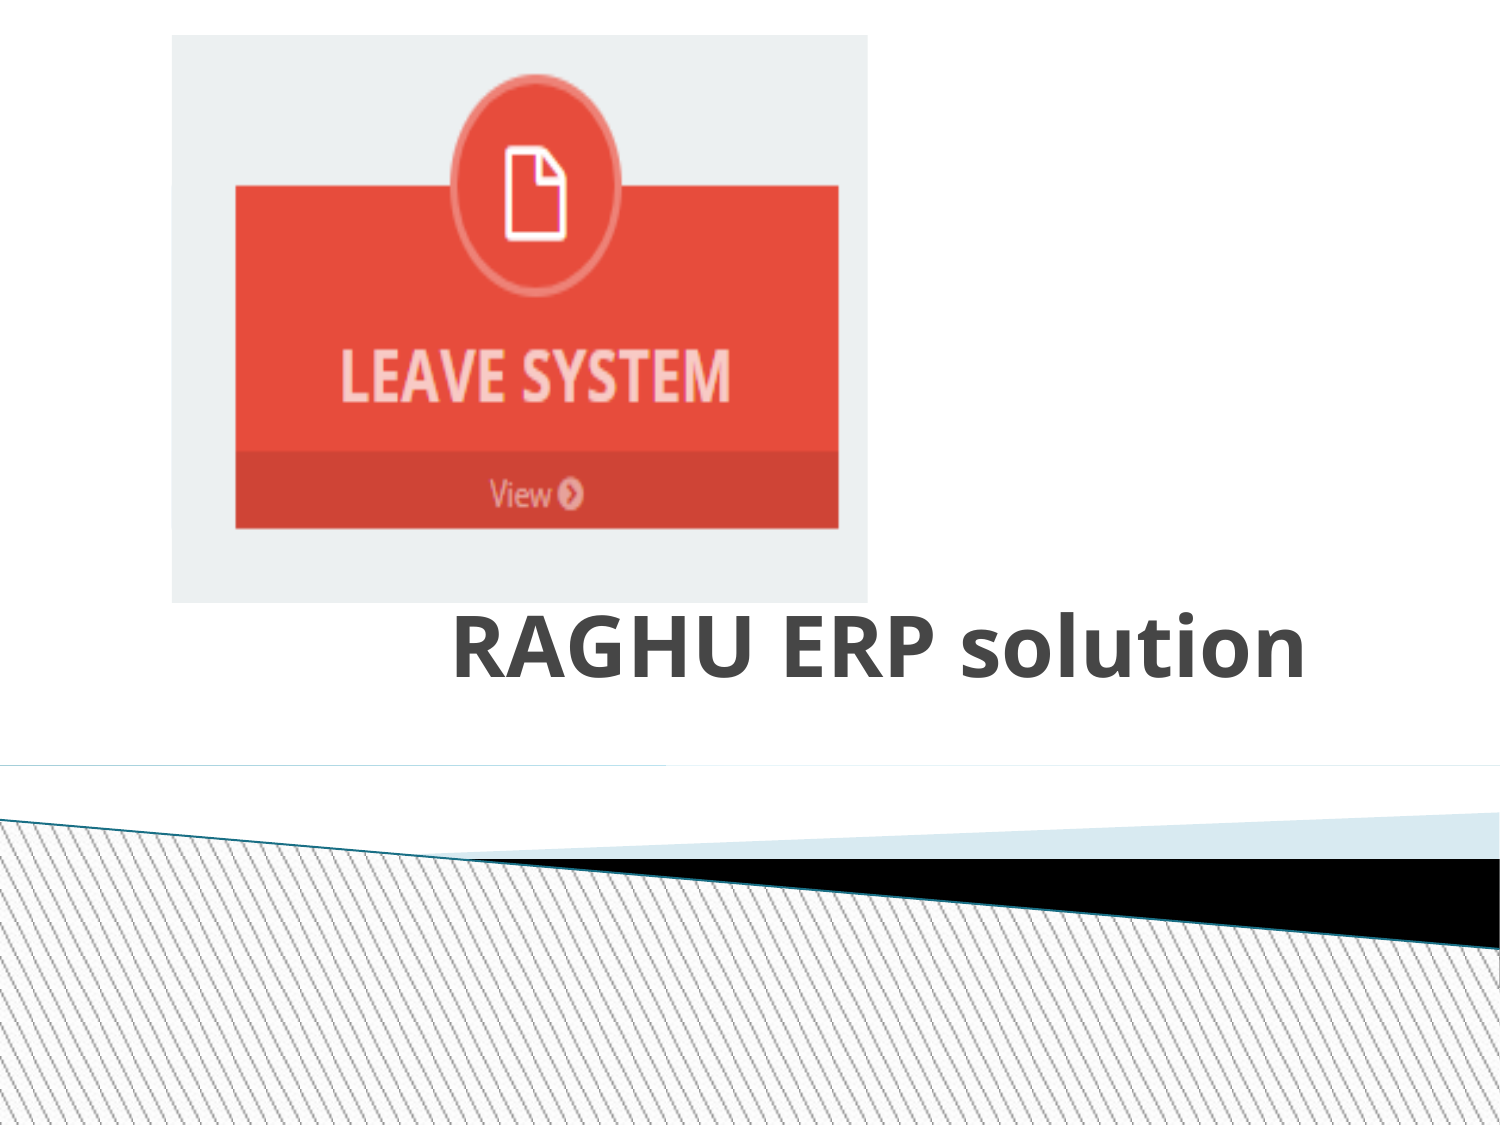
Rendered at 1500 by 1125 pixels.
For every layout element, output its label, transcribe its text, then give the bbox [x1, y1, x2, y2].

picture [0, 821, 1500, 1125]
title RAGHU ERP solution [435, 584, 1456, 885]
subtitle [112, 592, 1388, 790]
picture [171, 35, 868, 603]
